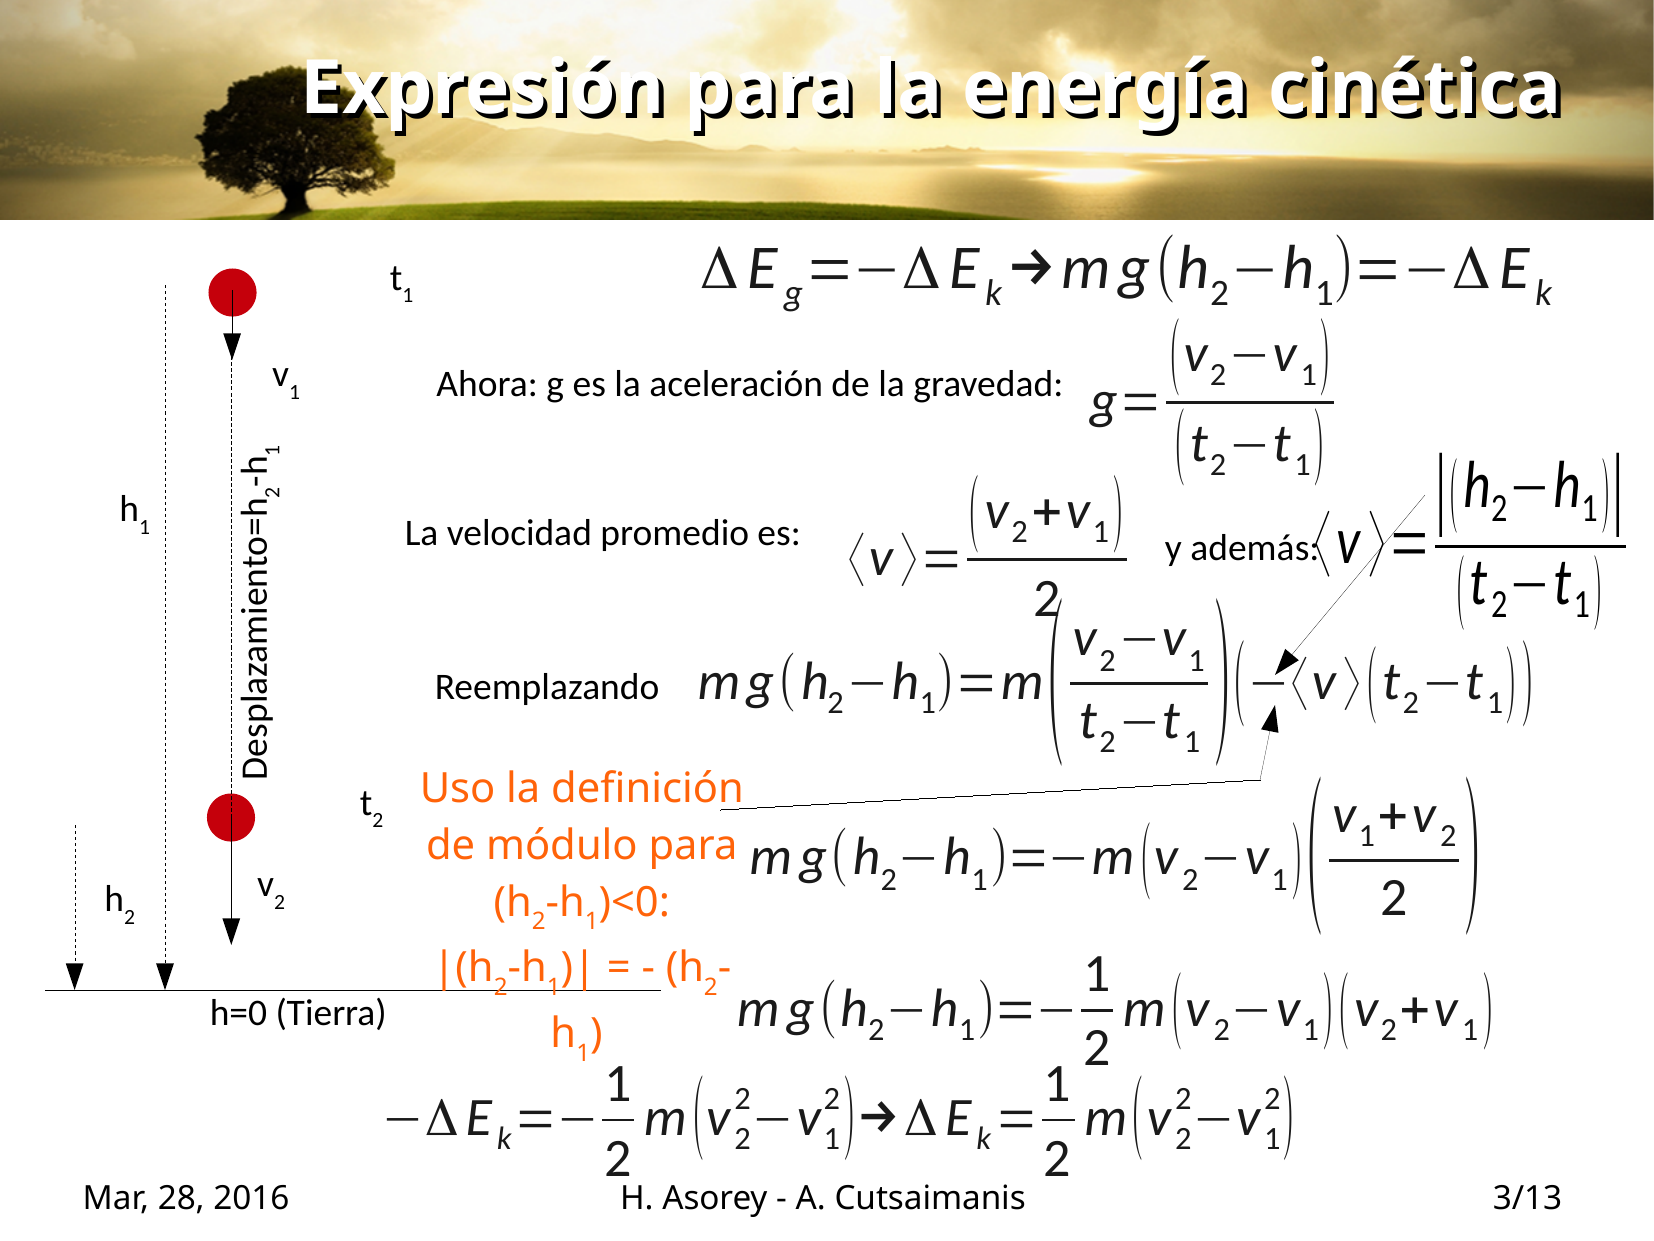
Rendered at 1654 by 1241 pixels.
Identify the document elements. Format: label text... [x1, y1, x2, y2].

picture [0, 0, 1654, 220]
text_box h=0 (Tierra) [195, 989, 403, 1051]
text_box [210, 270, 256, 316]
text_box Desplazamiento=h2-h1 [231, 428, 300, 796]
text_box h1 [104, 486, 166, 556]
title Expresión para la energía cinética [75, 19, 1564, 151]
chart [375, 228, 1636, 1191]
text_box [208, 795, 254, 841]
text_box Reemplazando [420, 663, 676, 725]
text_box Ahora: g es la aceleración de la gravedad: [421, 360, 1081, 422]
text_box h2 [89, 876, 151, 946]
text_box v2 [242, 861, 301, 931]
text_box t2 [345, 780, 399, 849]
text_box La velocidad promedio es: [390, 509, 826, 571]
text_box Uso la definición de módulo para (h2-h1)<0: |(h2-h1)| = - (h2-h1) [405, 750, 781, 976]
text_box y además: [1150, 524, 1307, 586]
text_box t1 [375, 255, 429, 324]
text_box v1 [257, 351, 316, 421]
